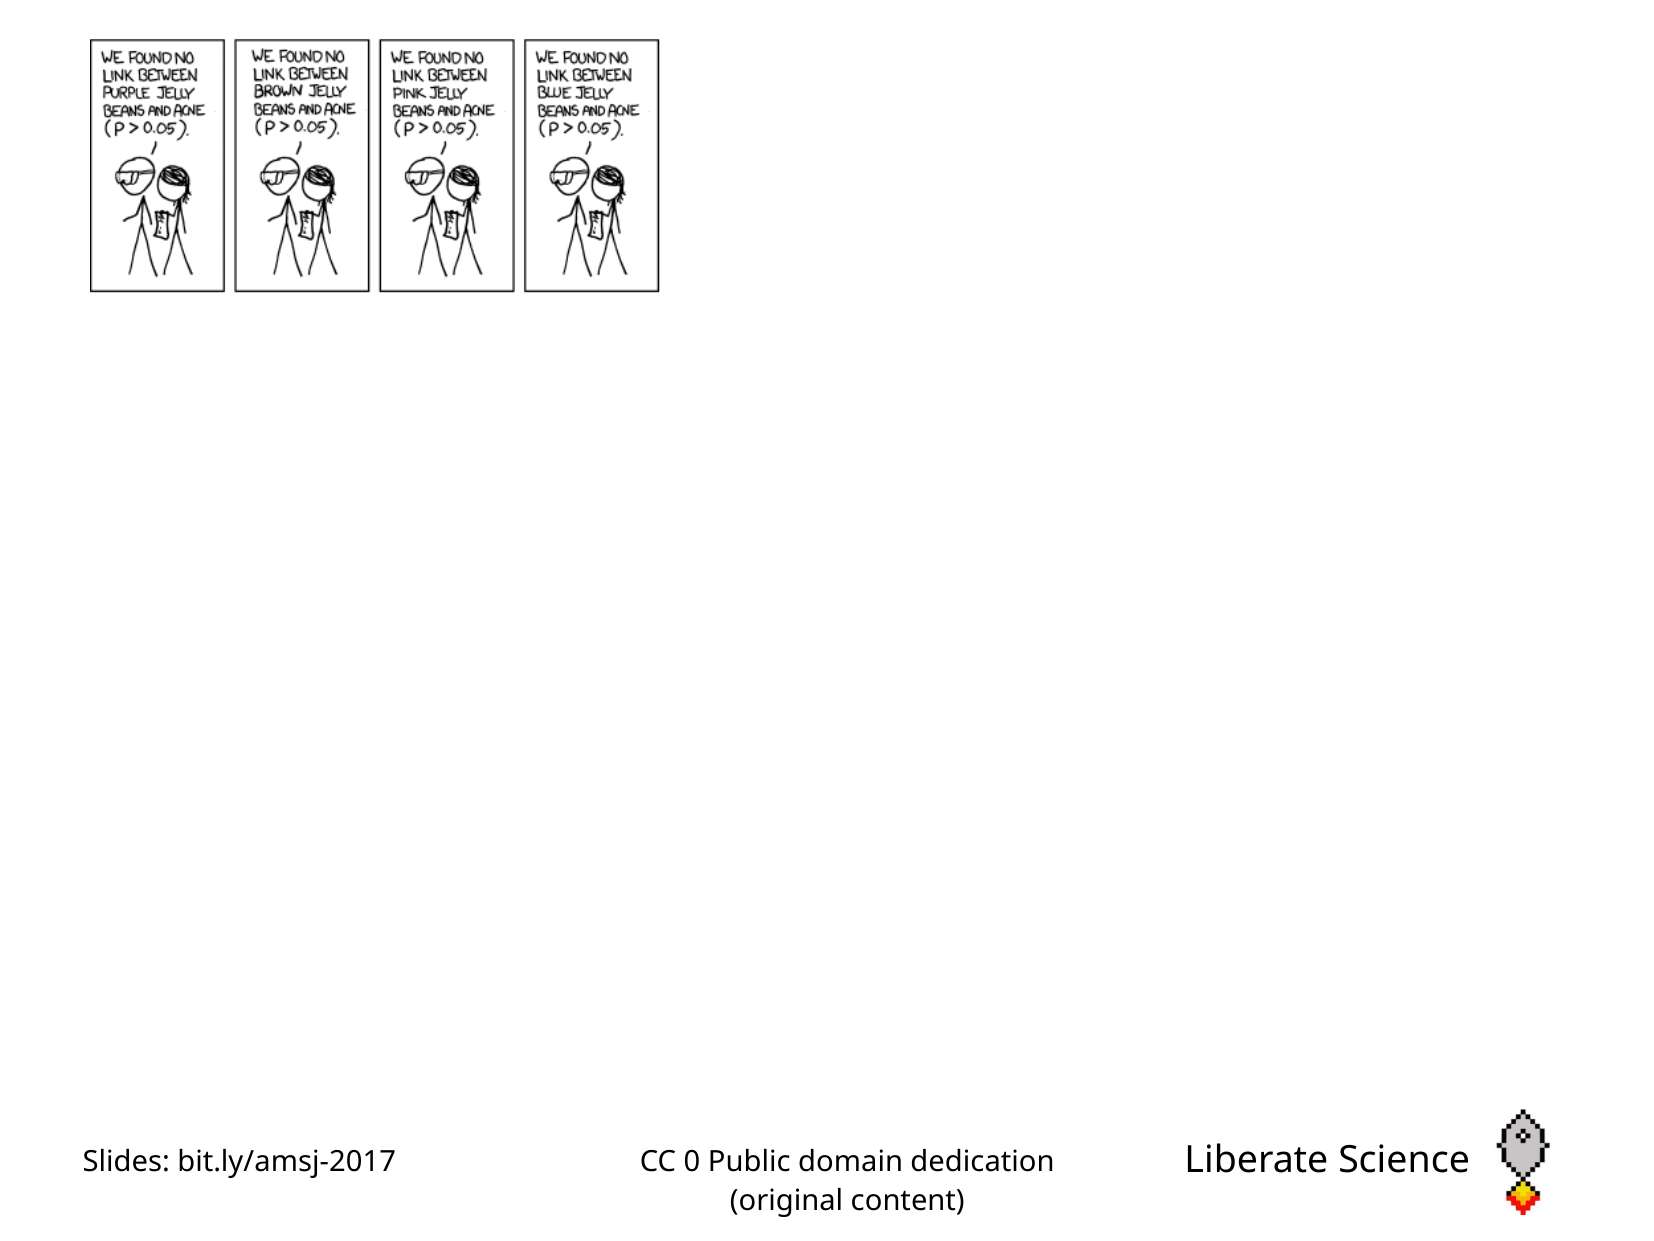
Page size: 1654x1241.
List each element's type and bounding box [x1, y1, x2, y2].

picture [90, 34, 669, 300]
text_box [60, 15, 934, 1096]
picture [1470, 1109, 1576, 1215]
